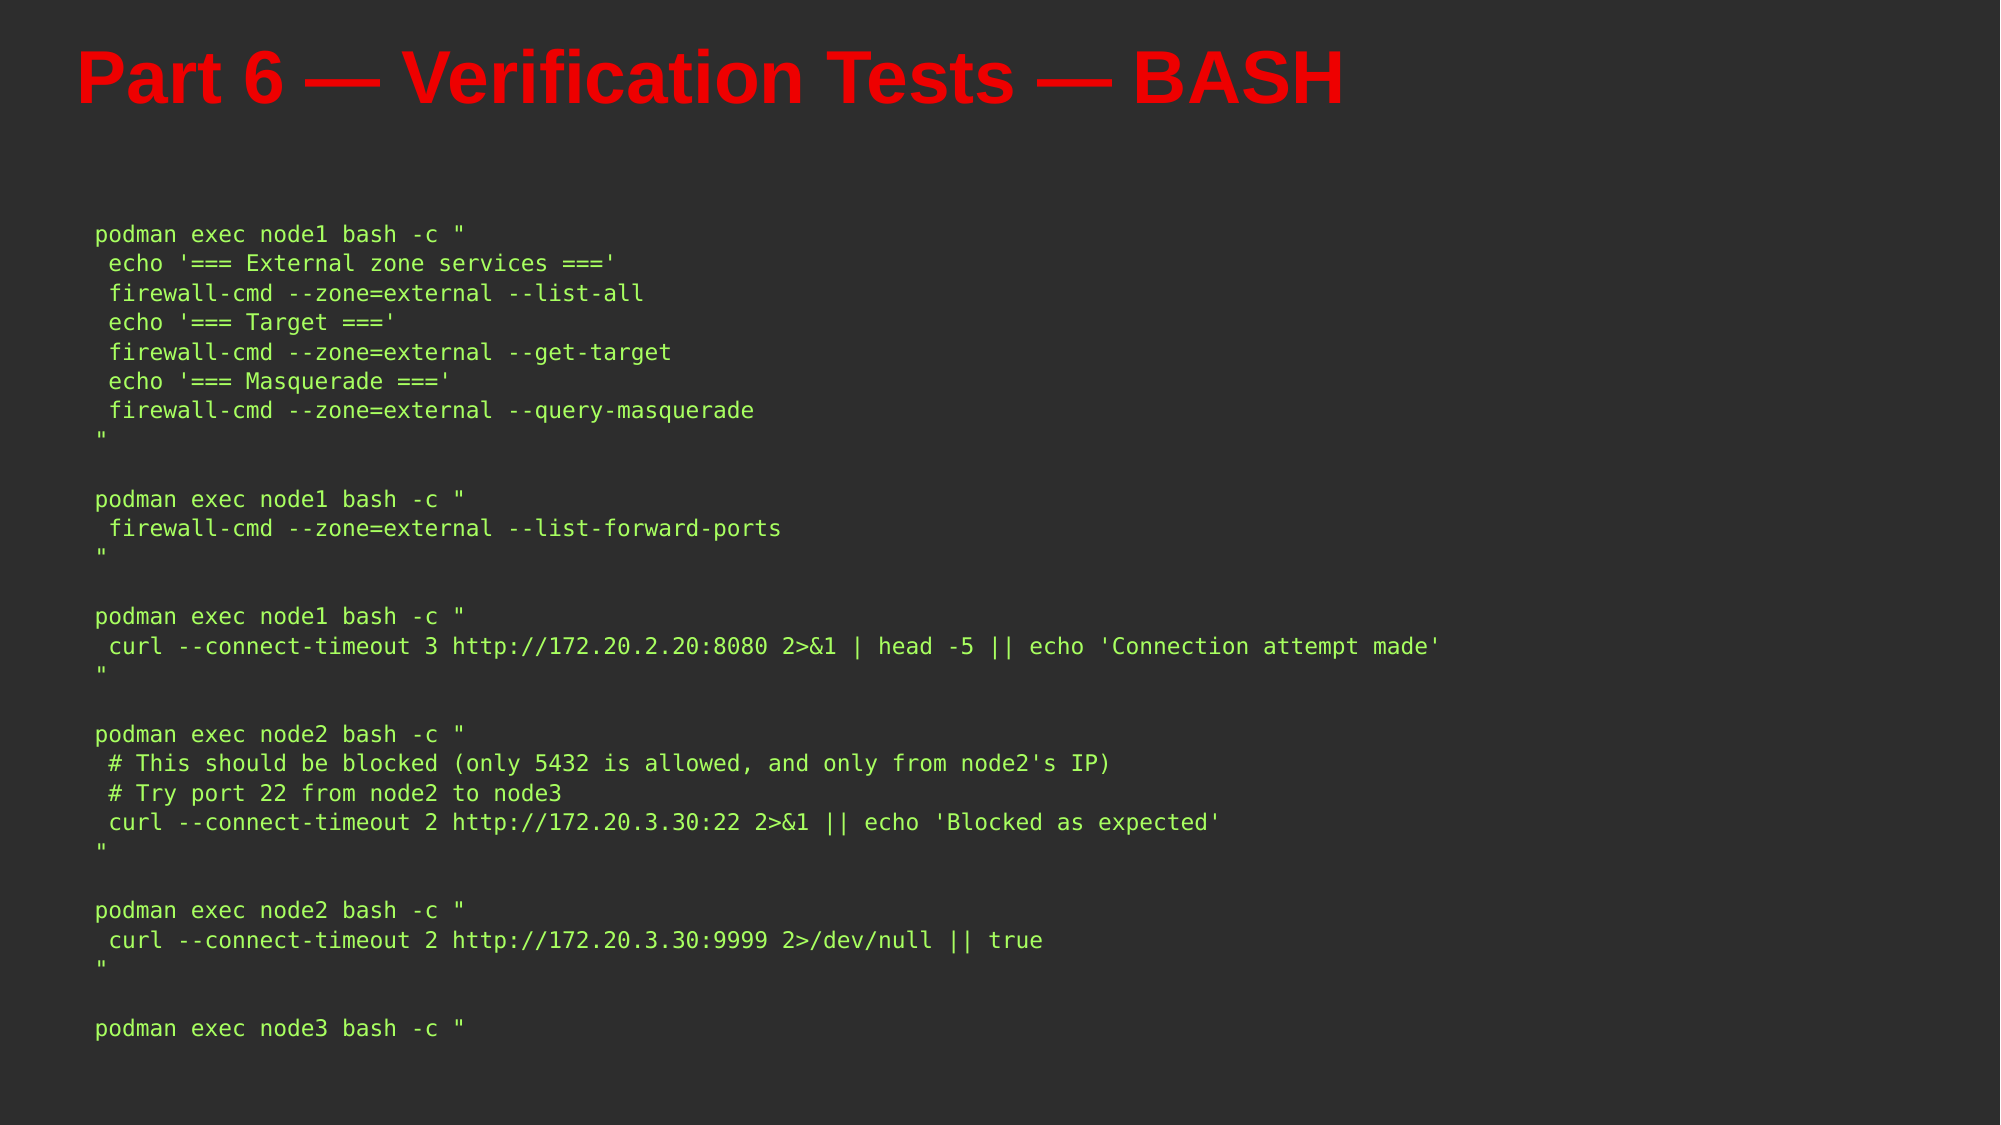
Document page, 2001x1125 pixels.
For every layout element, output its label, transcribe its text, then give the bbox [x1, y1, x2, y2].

text_box podman exec node1 bash -c " echo '=== External zone services ===' firewall-cmd --zone=external --list-all echo '=== Target ===' firewall-cmd --zone=external --get-target echo '=== Masquerade ===' firewall-cmd --zone=external --query-masquerade " podman exec node1 bash -c " firewall-cmd --zone=external --list-forward-ports " podman exec node1 bash -c " curl --connect-timeout 3 http://172.20.2.20:8080 2>&1 | head -5 || echo 'Connection attempt made' " podman exec node2 bash -c " # This should be blocked (only 5432 is allowed, and only from node2's IP) # Try port 22 from node2 to node3 curl --connect-timeout 2 http://172.20.3.30:22 2>&1 || echo 'Blocked as expected' " podman exec node2 bash -c " curl --connect-timeout 2 http://172.20.3.30:9999 2>/dev/null || true " podman exec node3 bash -c " [59, 194, 1942, 1093]
text_box Part 6 — Verification Tests — BASH [59, 23, 1942, 178]
